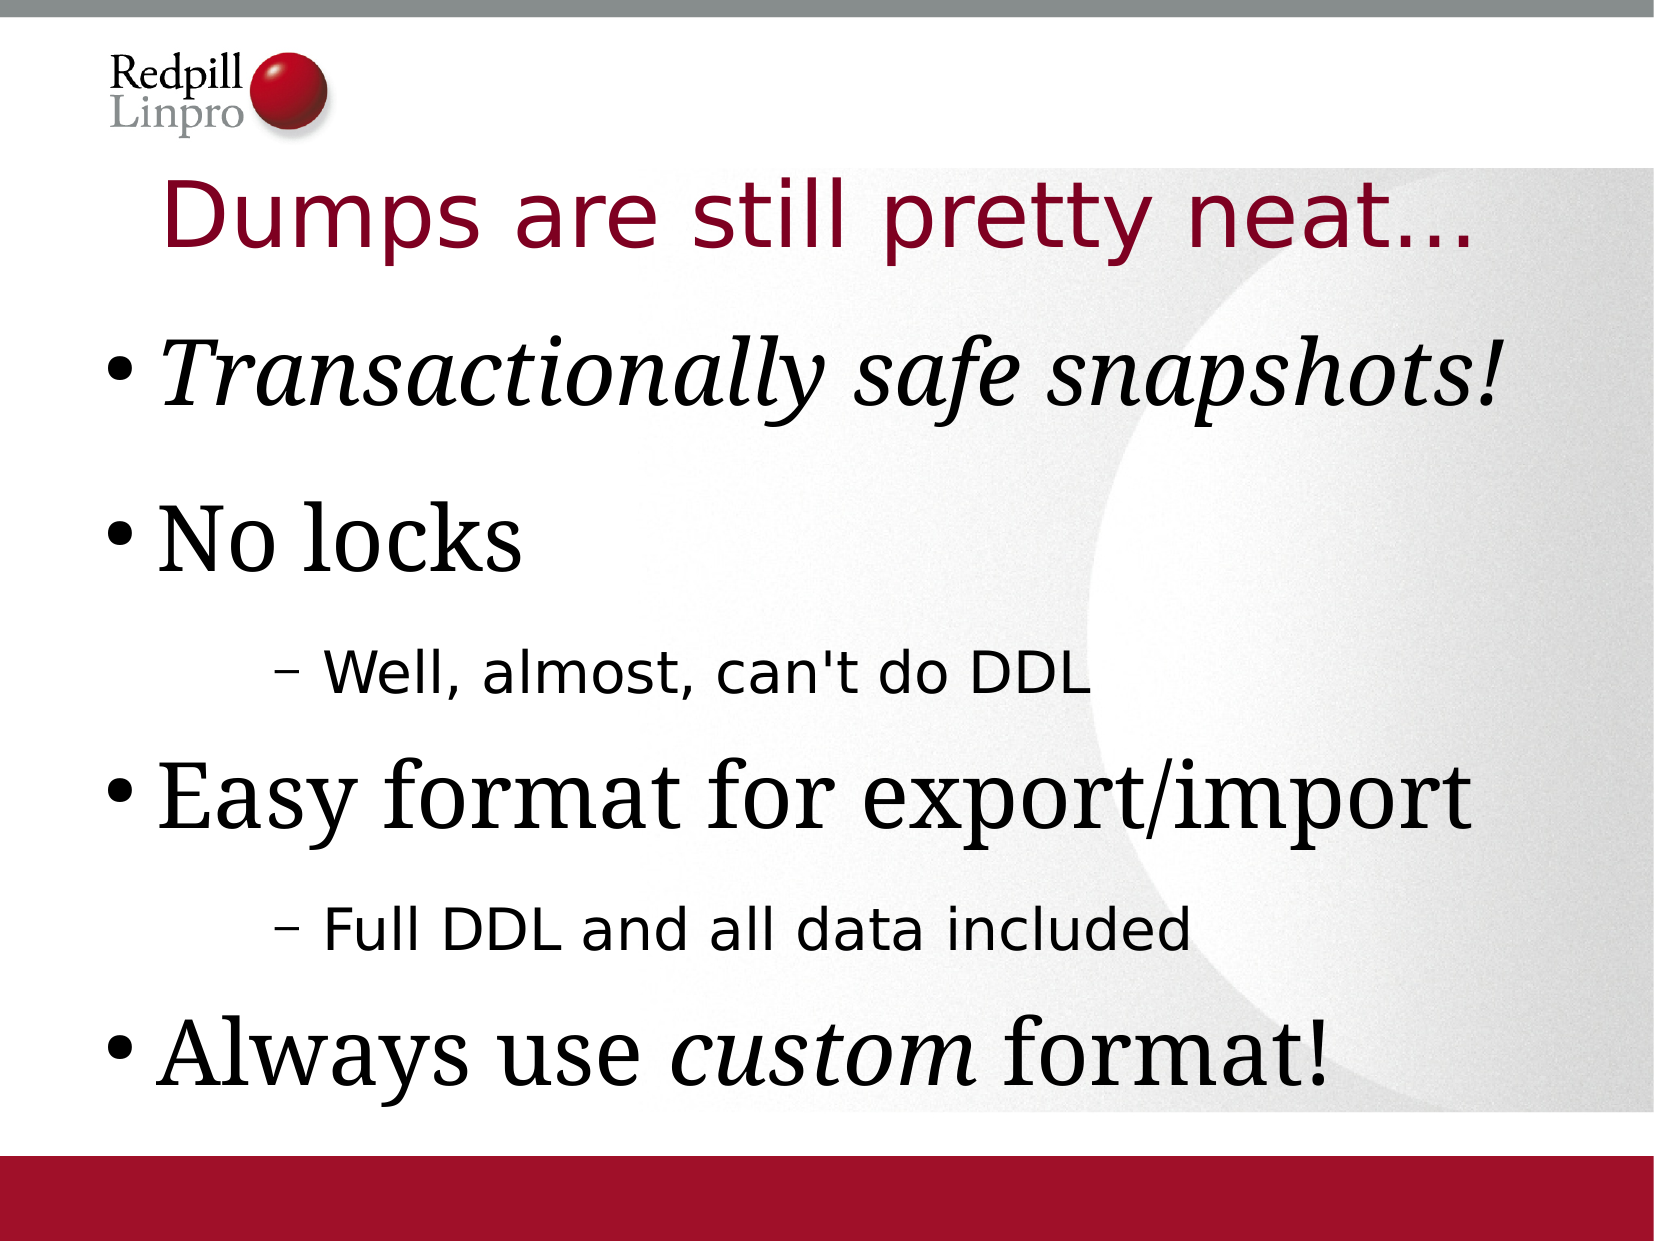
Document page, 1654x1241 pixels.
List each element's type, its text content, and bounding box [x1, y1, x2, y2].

list Transactionally safe snapshots! No locks Well, almost, can't do DDL Easy format for export/import Full DDL and all data included Always use custom format! [85, 307, 1574, 1112]
picture [0, 0, 1654, 1241]
title Dumps are still pretty neat... [76, 147, 1565, 285]
